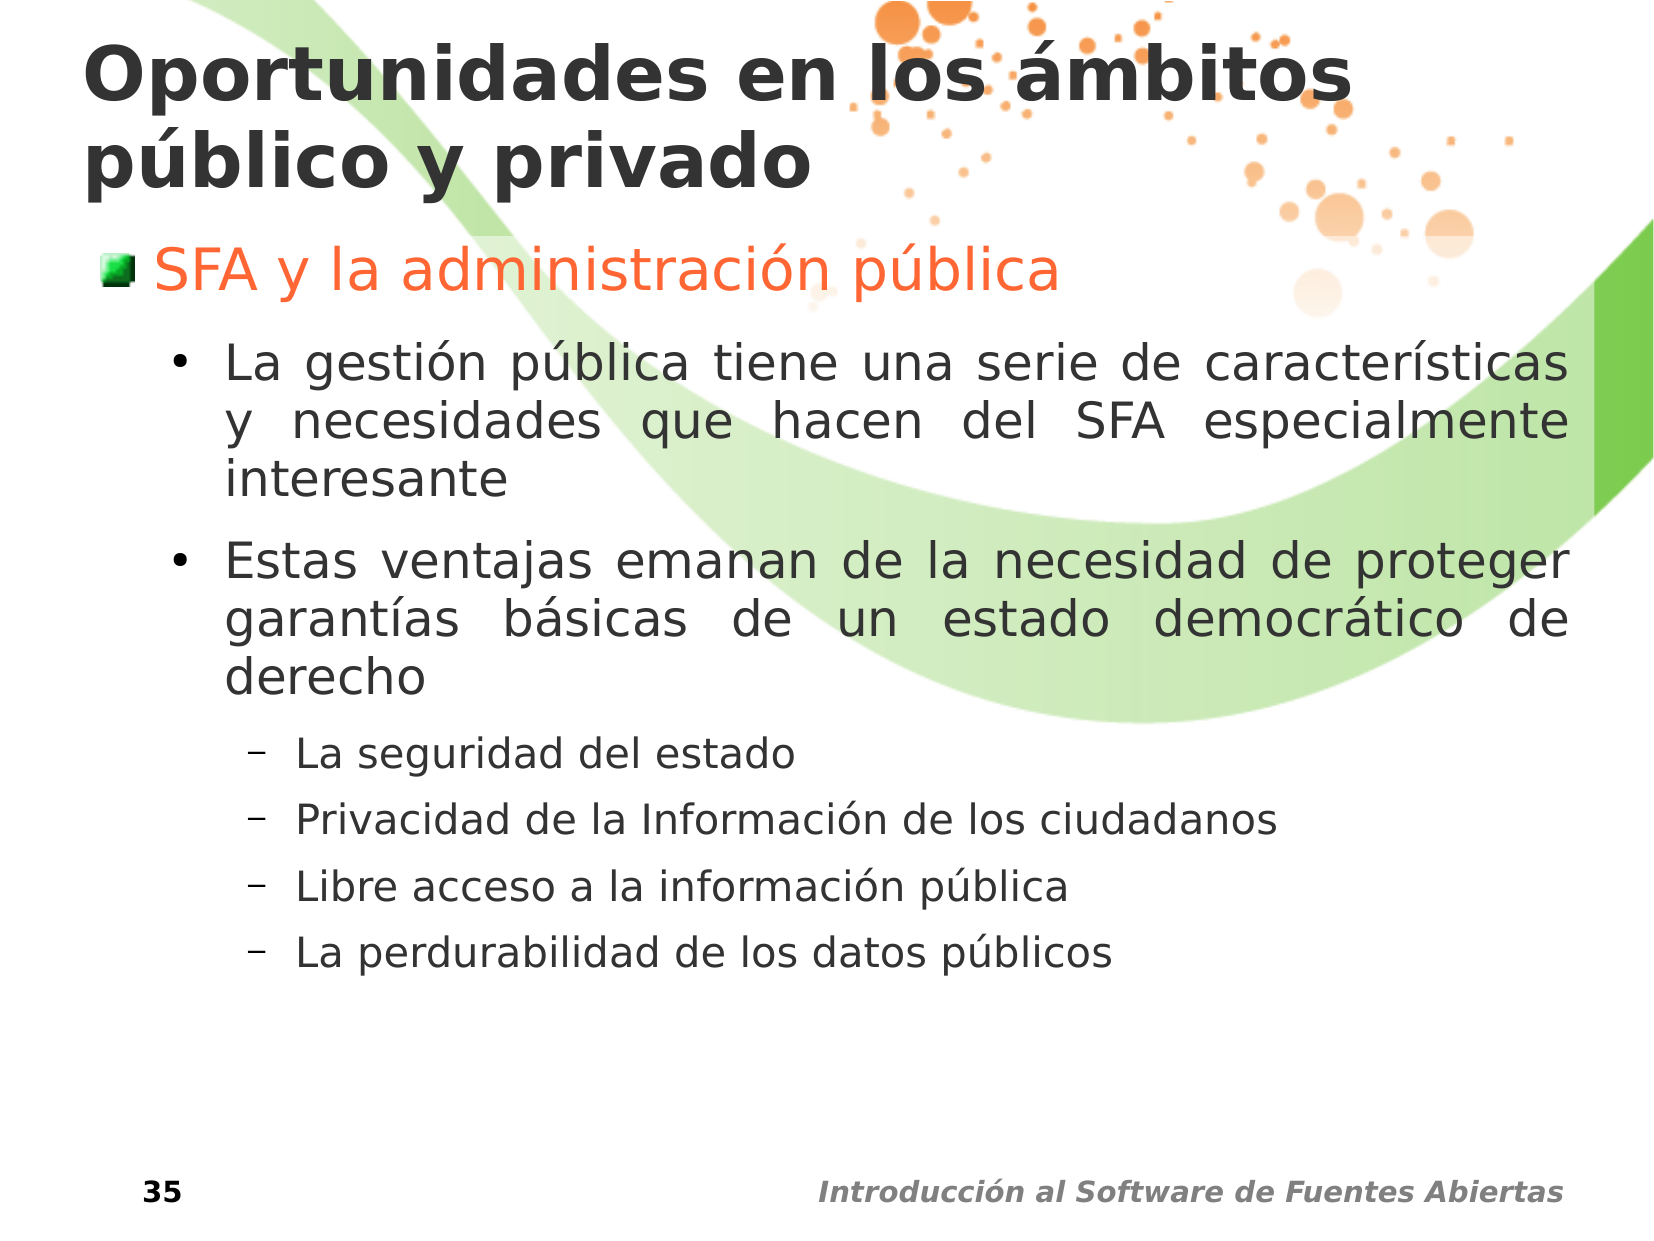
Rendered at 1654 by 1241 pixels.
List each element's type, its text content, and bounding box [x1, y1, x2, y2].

title Oportunidades en los ámbitos público y privado [82, 30, 1571, 206]
picture [185, 0, 1654, 754]
list SFA y la administración pública La gestión pública tiene una serie de características y necesidades que hacen del SFA especialmente interesante Estas ventajas emanan de la necesidad de proteger garantías básicas de un estado democrático de derecho La seguridad del estado Privacidad de la Información de los ciudadanos Libre acceso a la información pública La perdurabilidad de los datos públicos [82, 236, 1571, 1137]
